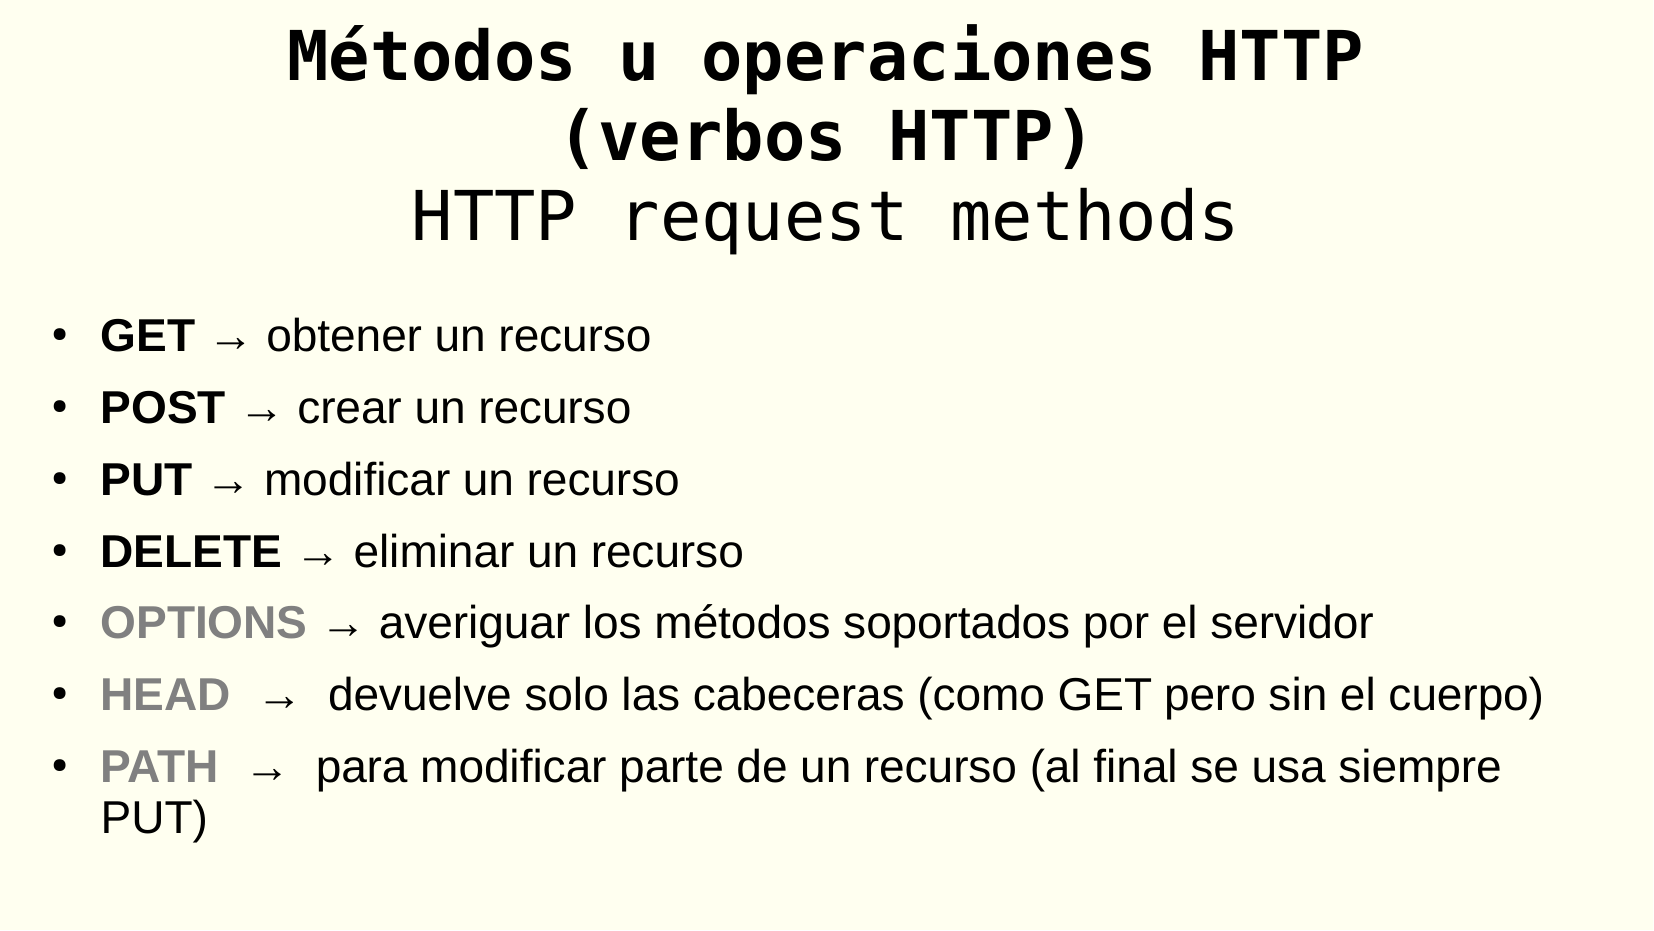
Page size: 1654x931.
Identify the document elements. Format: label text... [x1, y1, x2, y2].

list GET → obtener un recurso POST → crear un recurso PUT → modificar un recurso DELETE → eliminar un recurso OPTIONS → averiguar los métodos soportados por el servidor HEAD → devuelve solo las cabeceras (como GET pero sin el cuerpo) PATH → para modificar parte de un recurso (al final se usa siempre PUT) [35, 309, 1621, 852]
title Métodos u operaciones HTTP (verbos HTTP) HTTP request methods [82, 16, 1571, 258]
